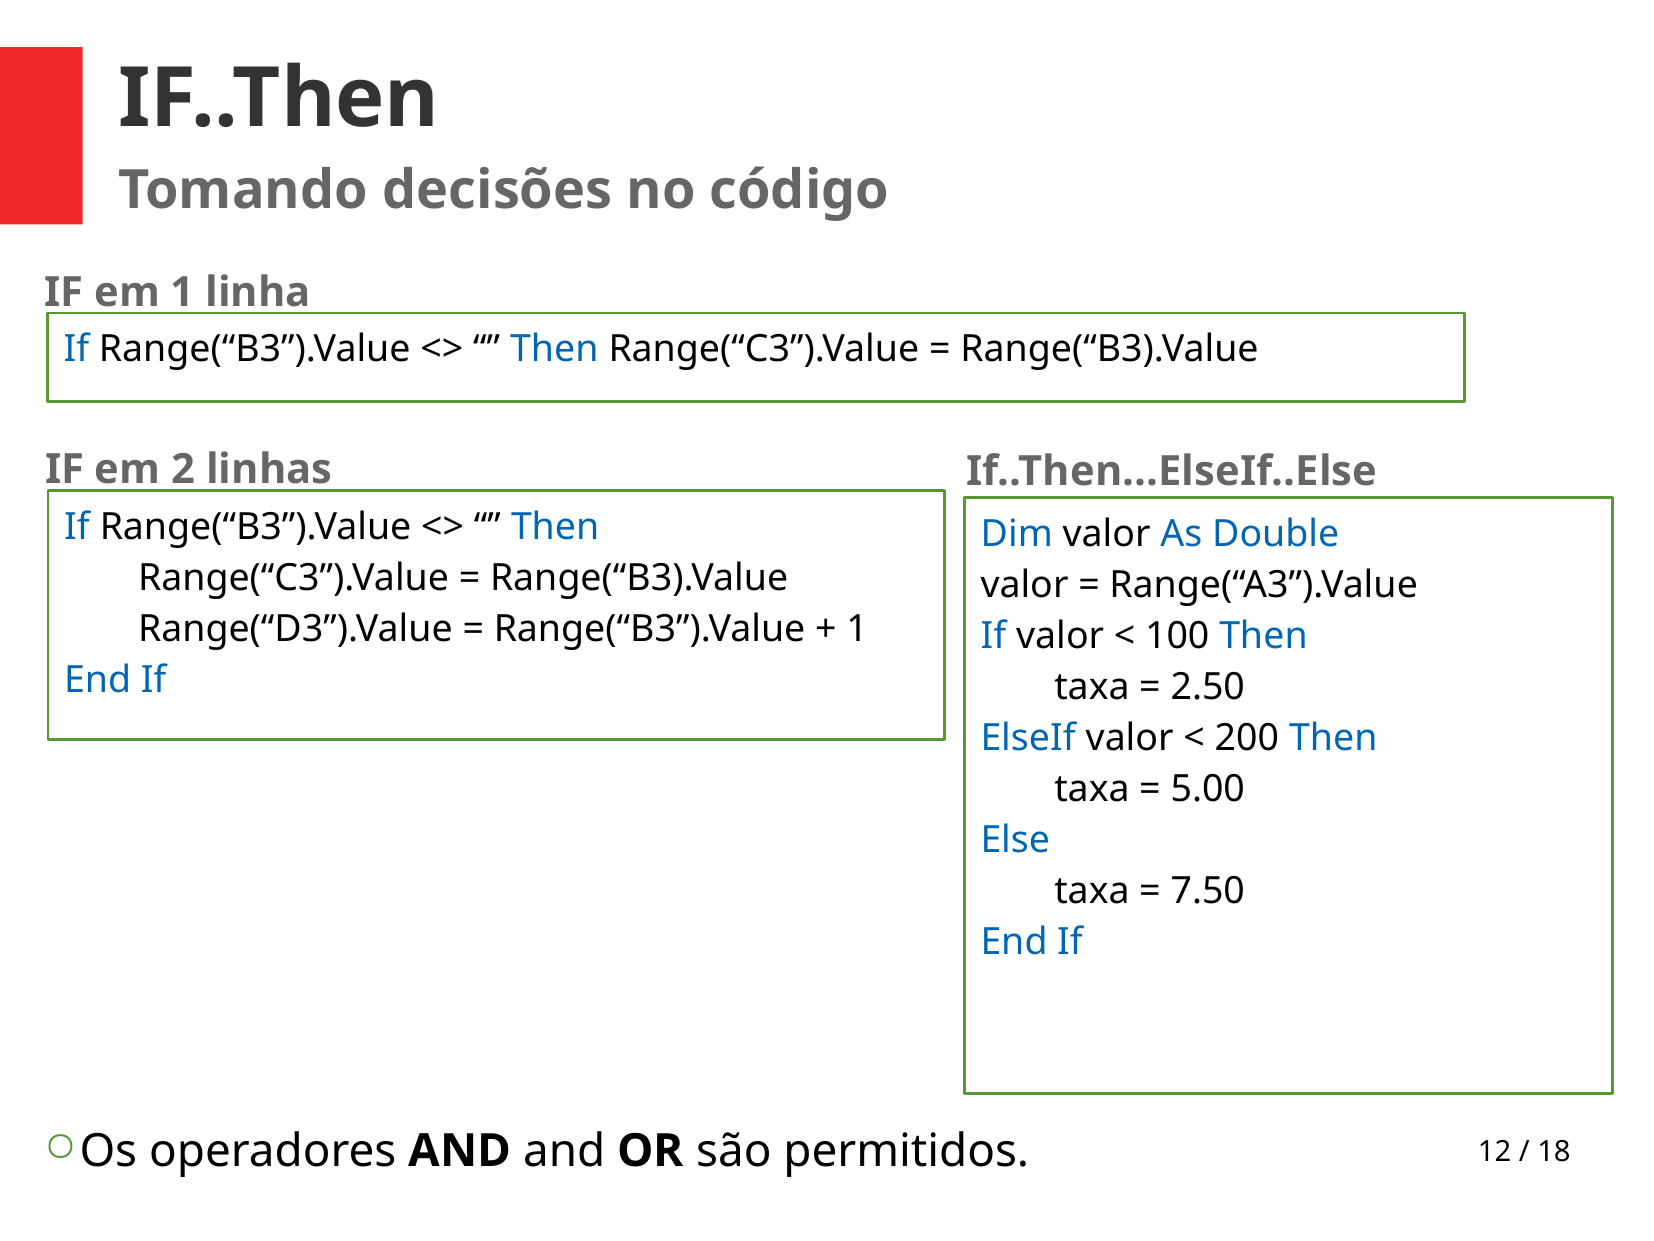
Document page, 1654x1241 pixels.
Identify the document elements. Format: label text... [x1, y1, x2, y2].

text_box Os operadores AND and OR são permitidos. [29, 1110, 1111, 1181]
text_box IF em 1 linha [29, 253, 364, 319]
title IF..Then Tomando decisões no código [118, 48, 1571, 214]
text_box If Range(“B3”).Value <> “” Then Range(“C3”).Value = Range(“B3).Value Range(“D3”).Value = Range(“B3”).Value + 1 End If [48, 490, 945, 740]
text_box Dim valor As Double valor = Range(“A3”).Value If valor < 100 Then taxa = 2.50 ElseIf valor < 200 Then taxa = 5.00 Else taxa = 7.50 End If [964, 497, 1613, 1094]
text_box IF em 2 linhas [30, 431, 390, 497]
text_box If Range(“B3”).Value <> “” Then Range(“C3”).Value = Range(“B3).Value [47, 312, 1465, 402]
text_box If..Then...ElseIf..Else [951, 432, 1536, 508]
